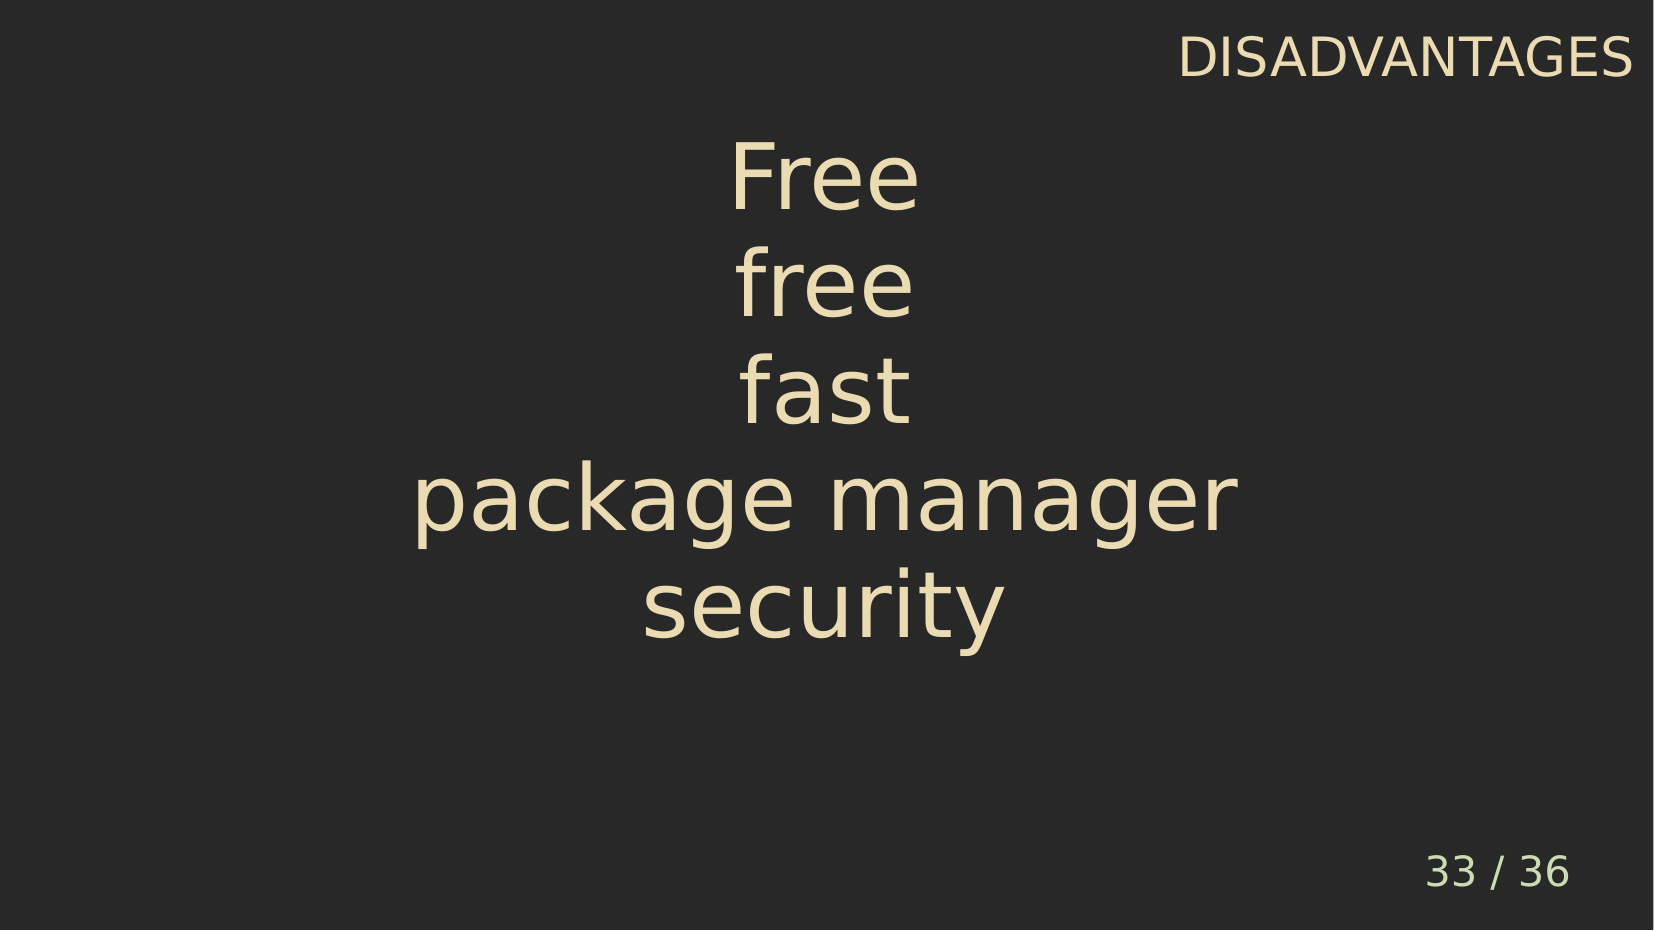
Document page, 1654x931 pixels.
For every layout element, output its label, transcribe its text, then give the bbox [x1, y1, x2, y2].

text_box DISADVANTAGES [1087, 18, 1651, 160]
text_box Free free fast package manager security [75, 117, 1576, 788]
